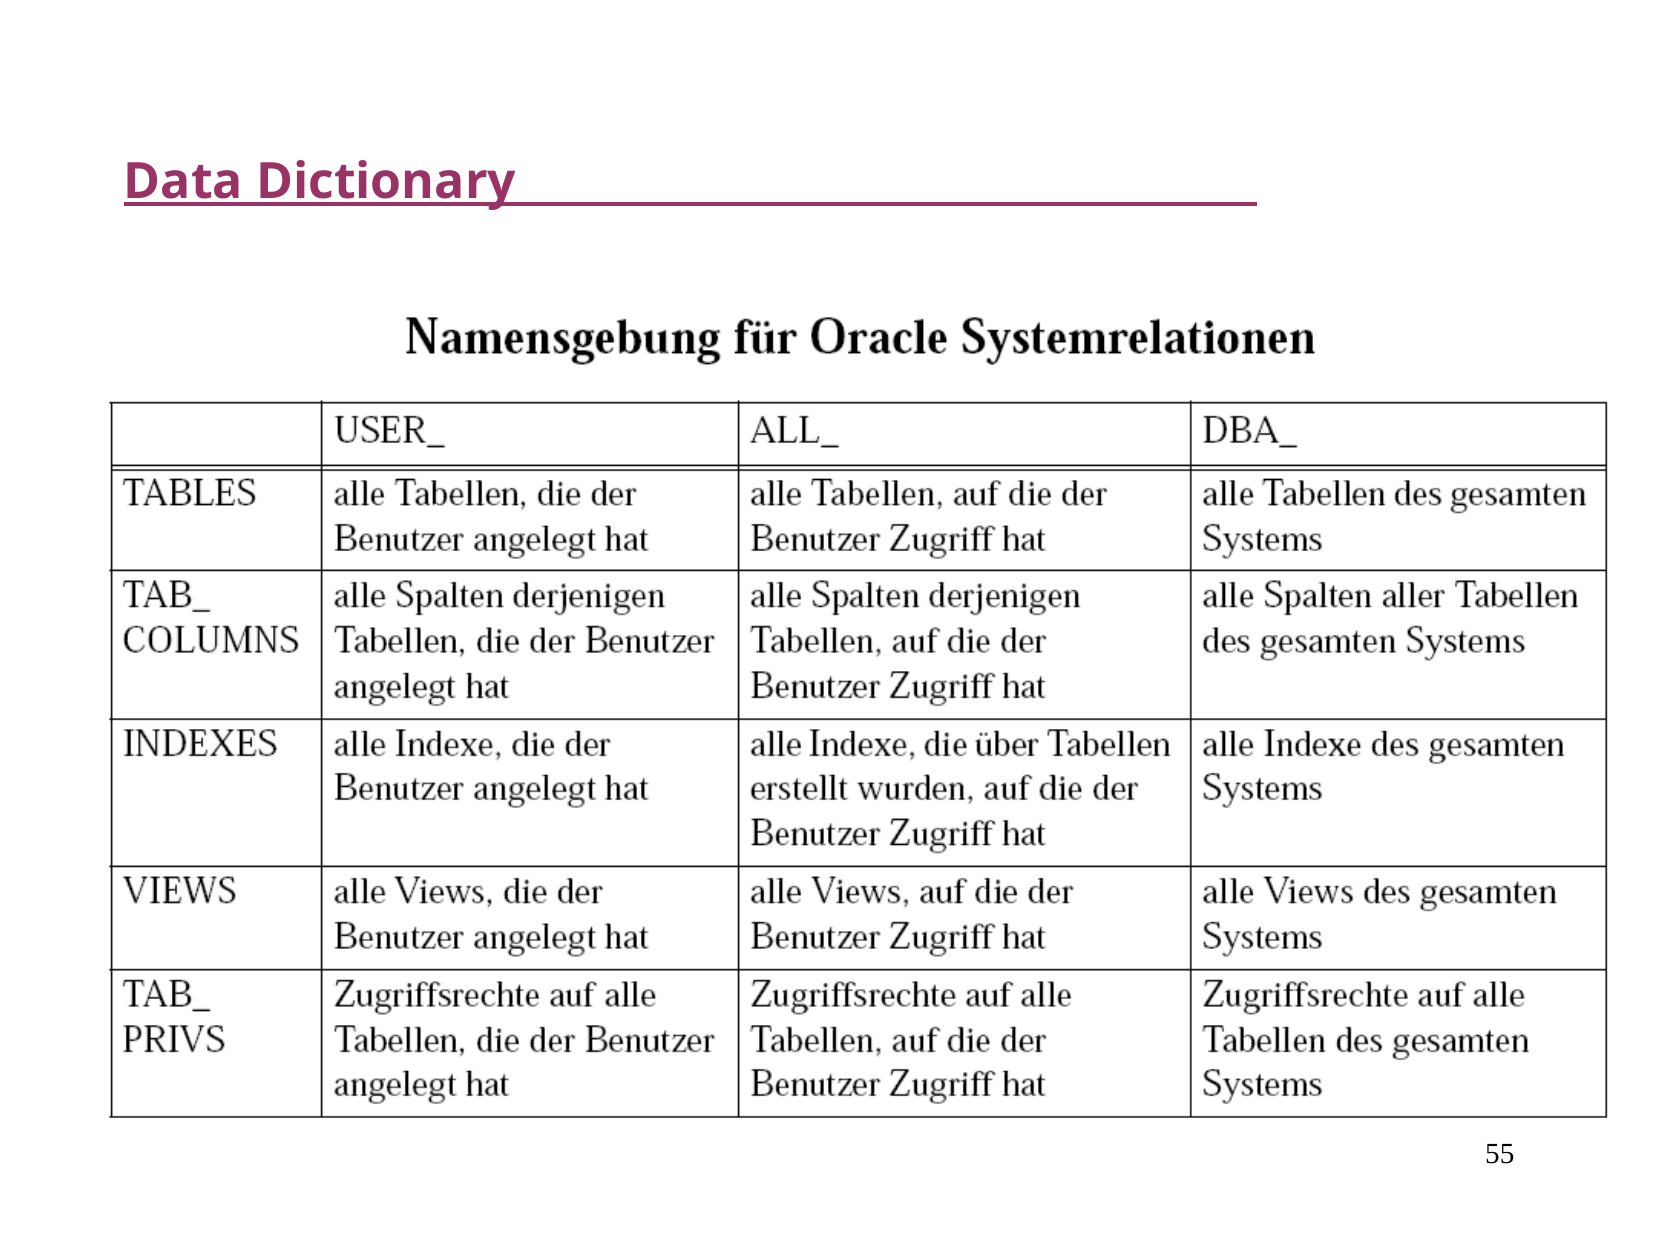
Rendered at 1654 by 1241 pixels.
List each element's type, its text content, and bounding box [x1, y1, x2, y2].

title Data Dictionary [124, 117, 1530, 241]
picture [82, 302, 1618, 1129]
